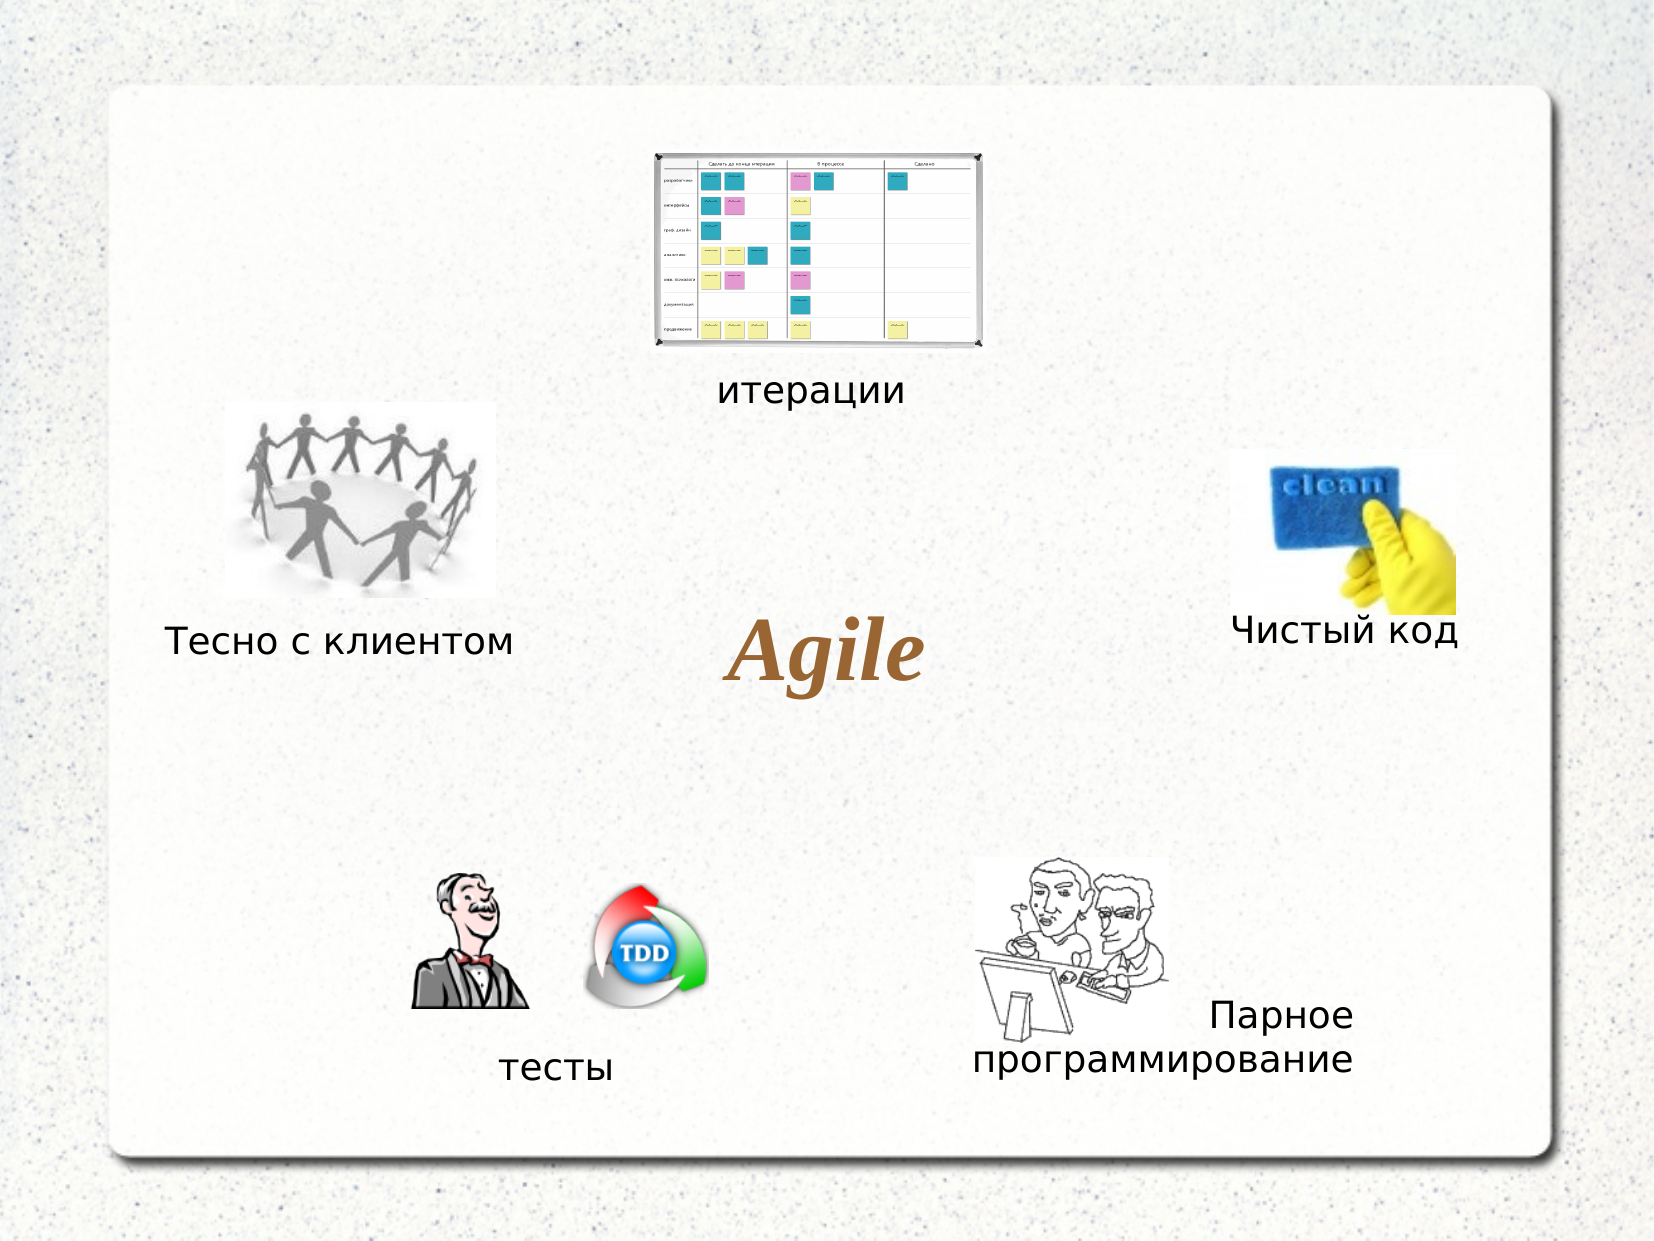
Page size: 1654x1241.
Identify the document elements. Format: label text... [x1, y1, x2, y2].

text_box итерации [701, 361, 927, 421]
text_box Тесно с клиентом [150, 612, 541, 671]
text_box Чистый код [1215, 601, 1531, 661]
picture [0, 0, 1654, 1241]
title Agile [118, 545, 1536, 753]
text_box Парное программирование [918, 986, 1369, 1107]
text_box тесты [483, 1038, 649, 1097]
